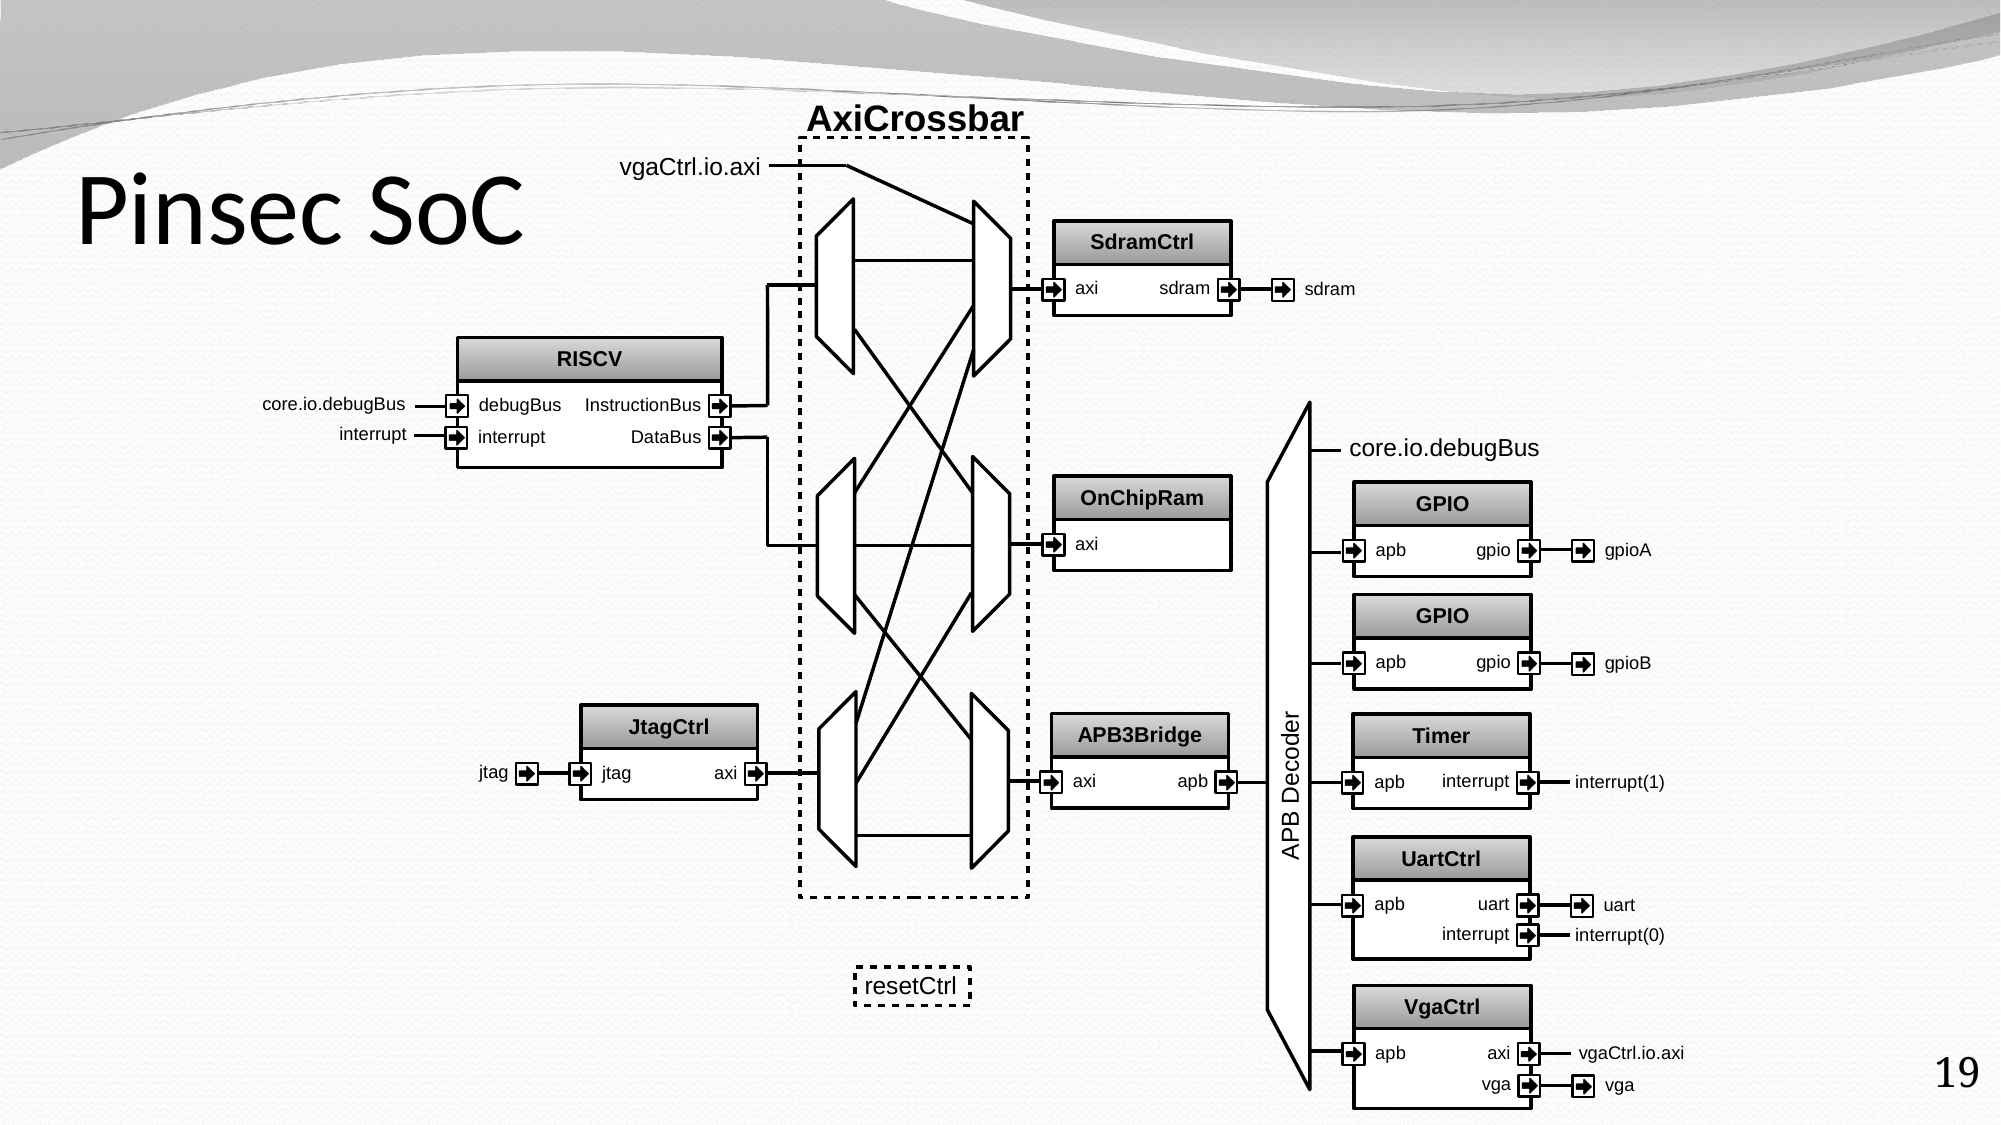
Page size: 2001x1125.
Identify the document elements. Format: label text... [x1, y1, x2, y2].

title Pinsec SoC [75, 78, 1426, 266]
picture [0, 0, 2001, 1125]
text_box <numéro> [1813, 1042, 1981, 1103]
